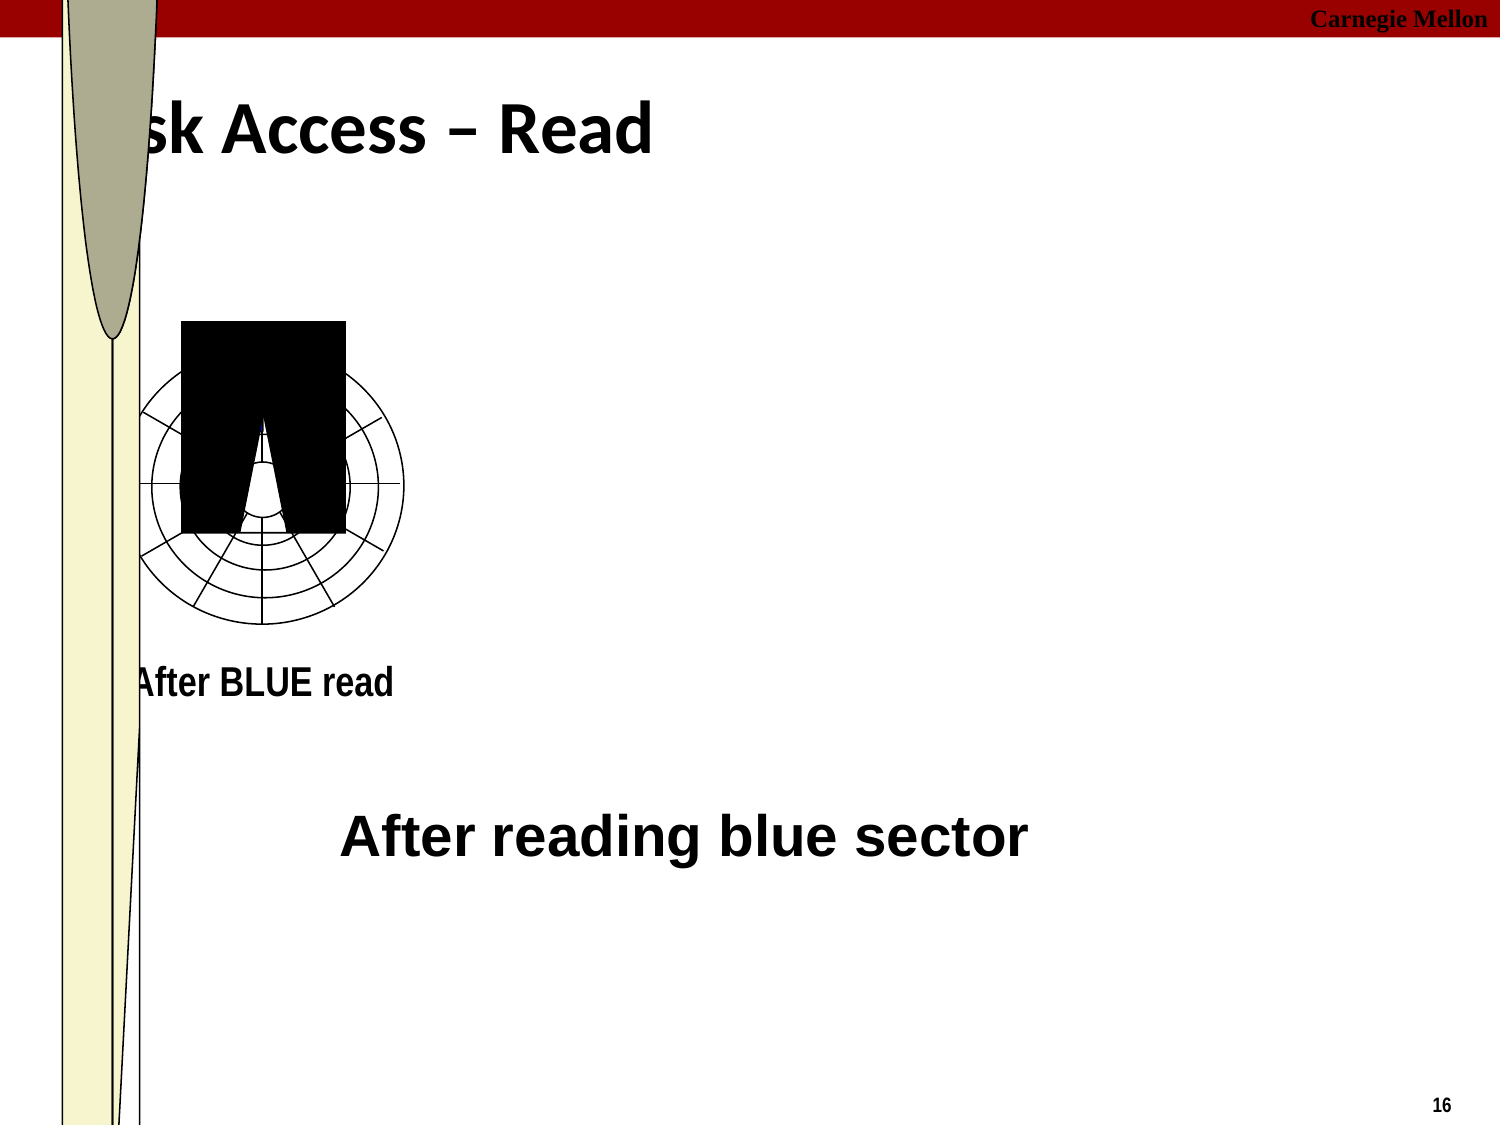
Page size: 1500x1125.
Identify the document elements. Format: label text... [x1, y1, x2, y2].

text_box After BLUE read [140, 647, 438, 713]
title Disk Access – Read [58, 71, 62, 197]
text_box [62, 0, 404, 1125]
text_box After reading blue sector [324, 737, 1213, 875]
title Disk Access – Read [145, 71, 1304, 197]
